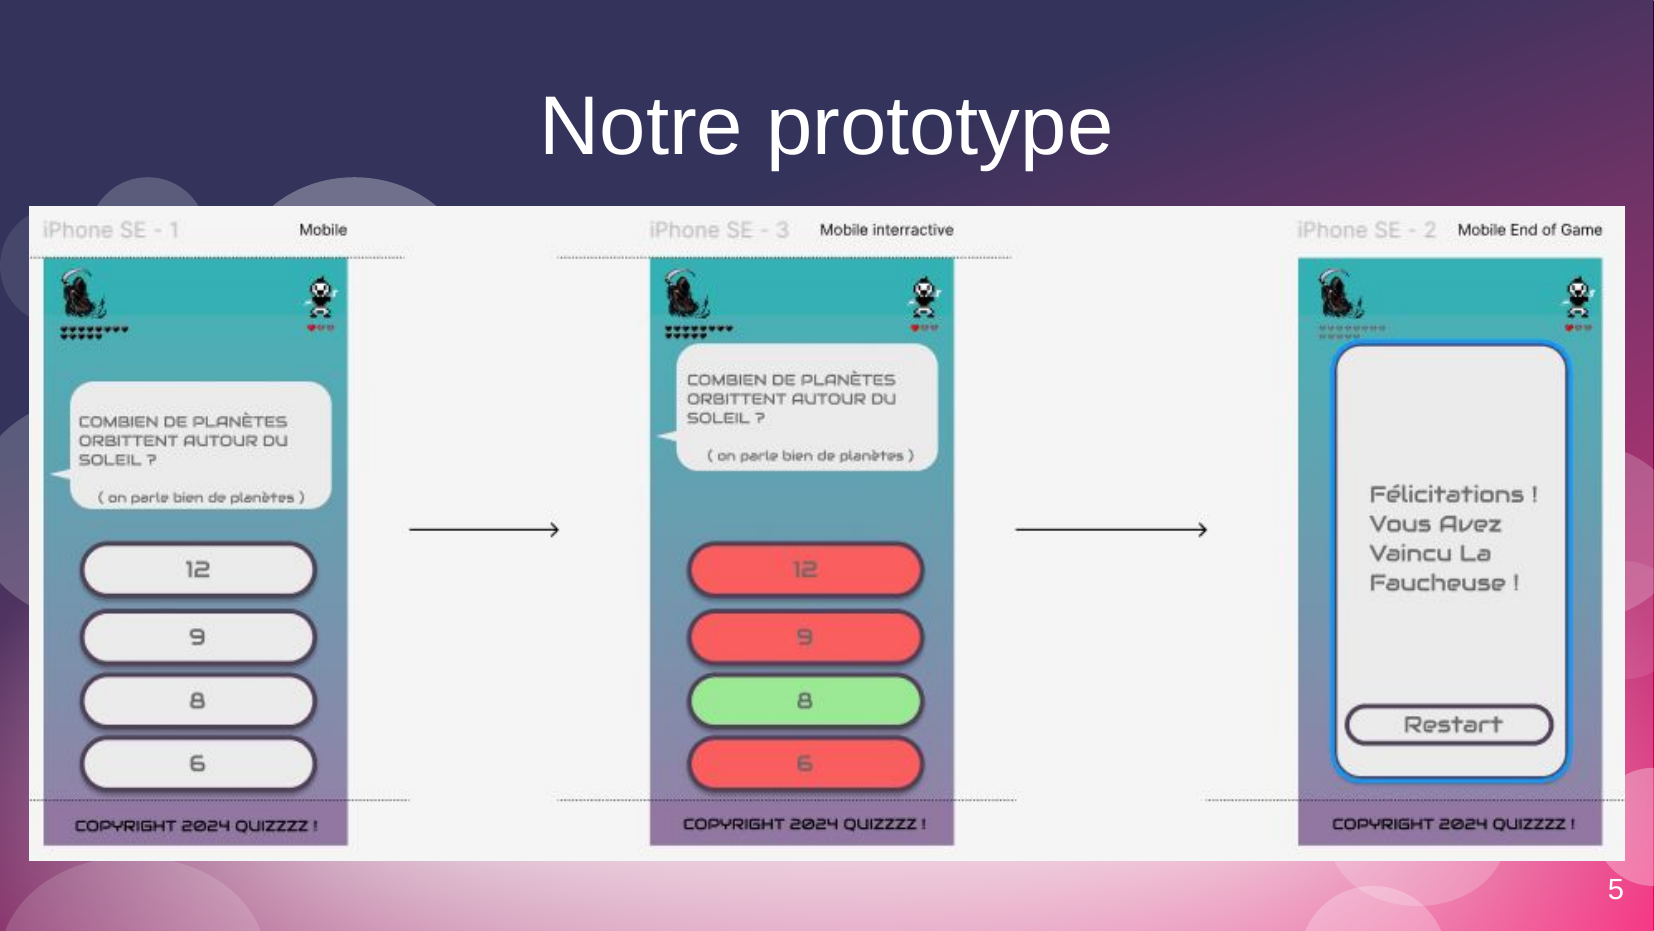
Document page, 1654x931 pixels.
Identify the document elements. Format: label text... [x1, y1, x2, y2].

picture [29, 206, 1625, 861]
title Notre prototype [88, 44, 1565, 206]
